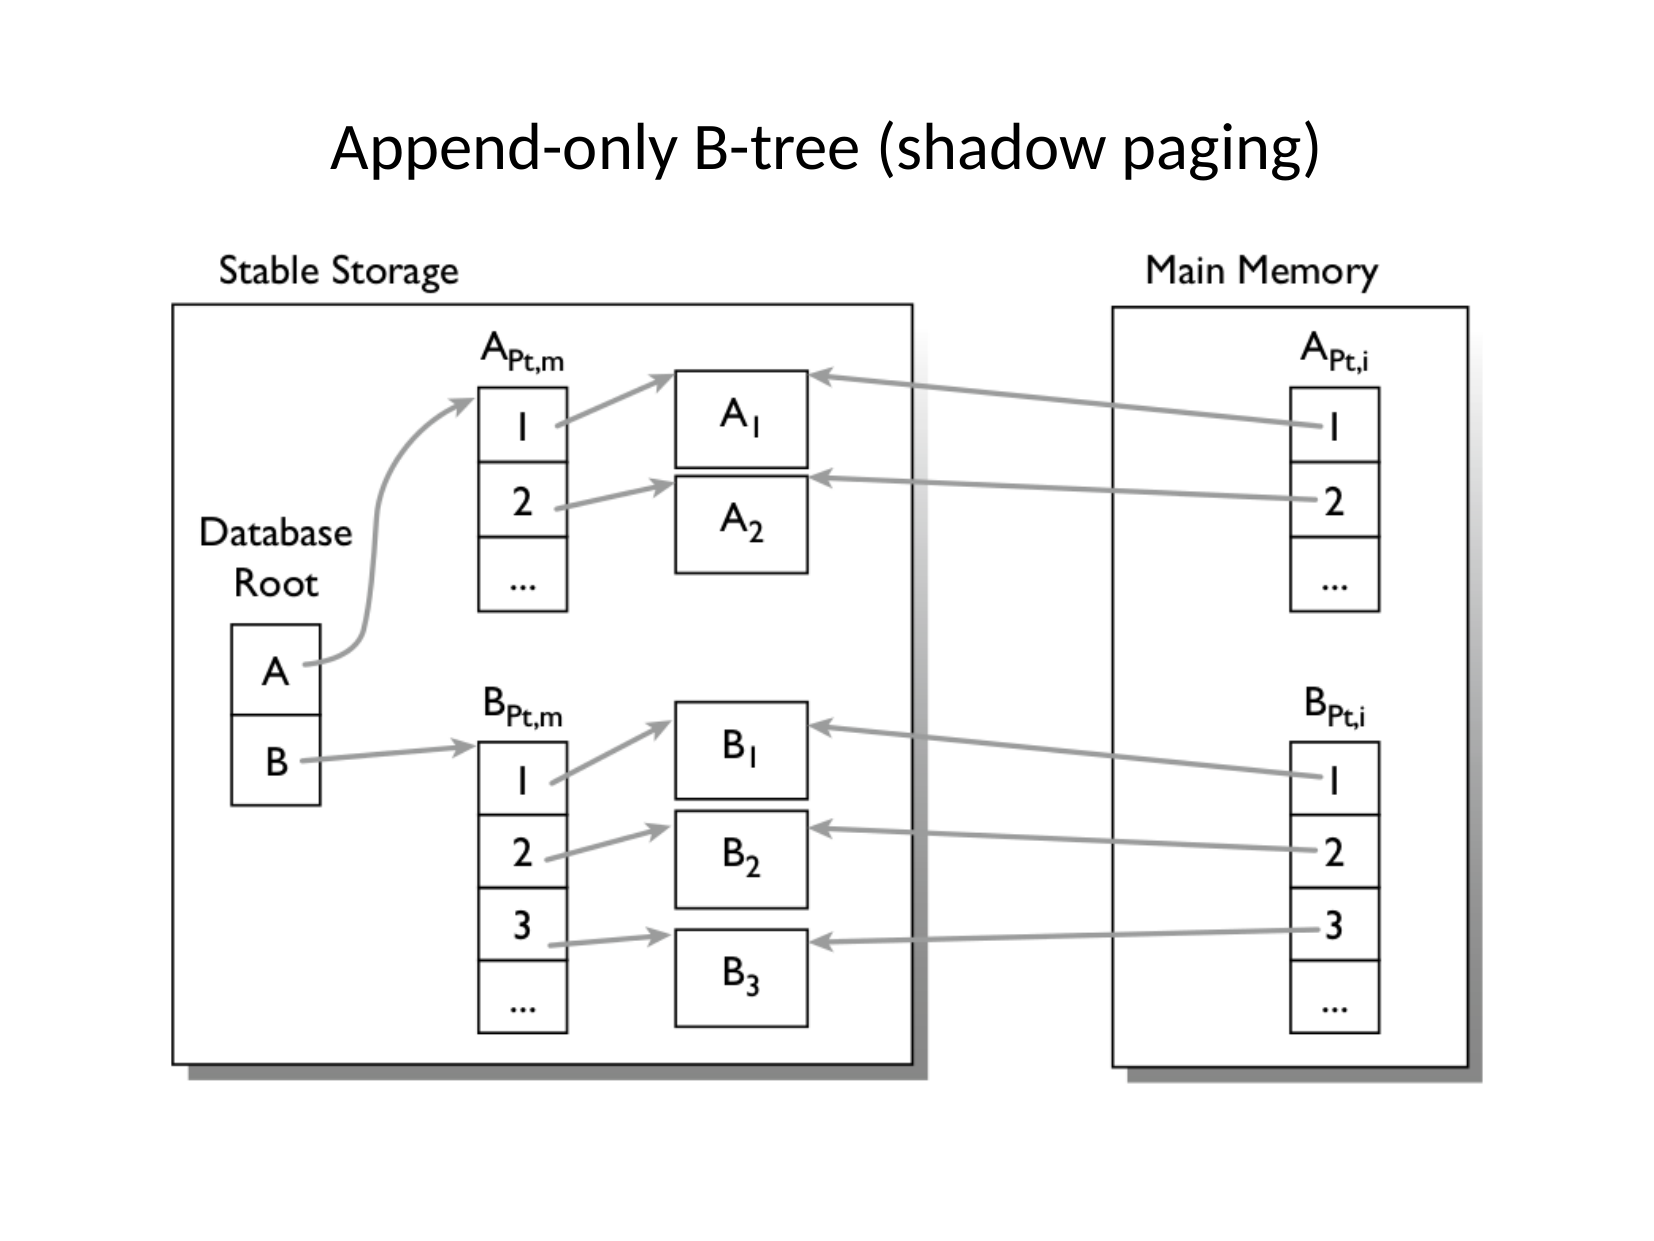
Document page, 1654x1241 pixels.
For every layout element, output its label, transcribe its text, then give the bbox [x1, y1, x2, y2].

title Append-only B-tree (shadow paging) [82, 49, 1571, 257]
picture [151, 233, 1494, 1106]
